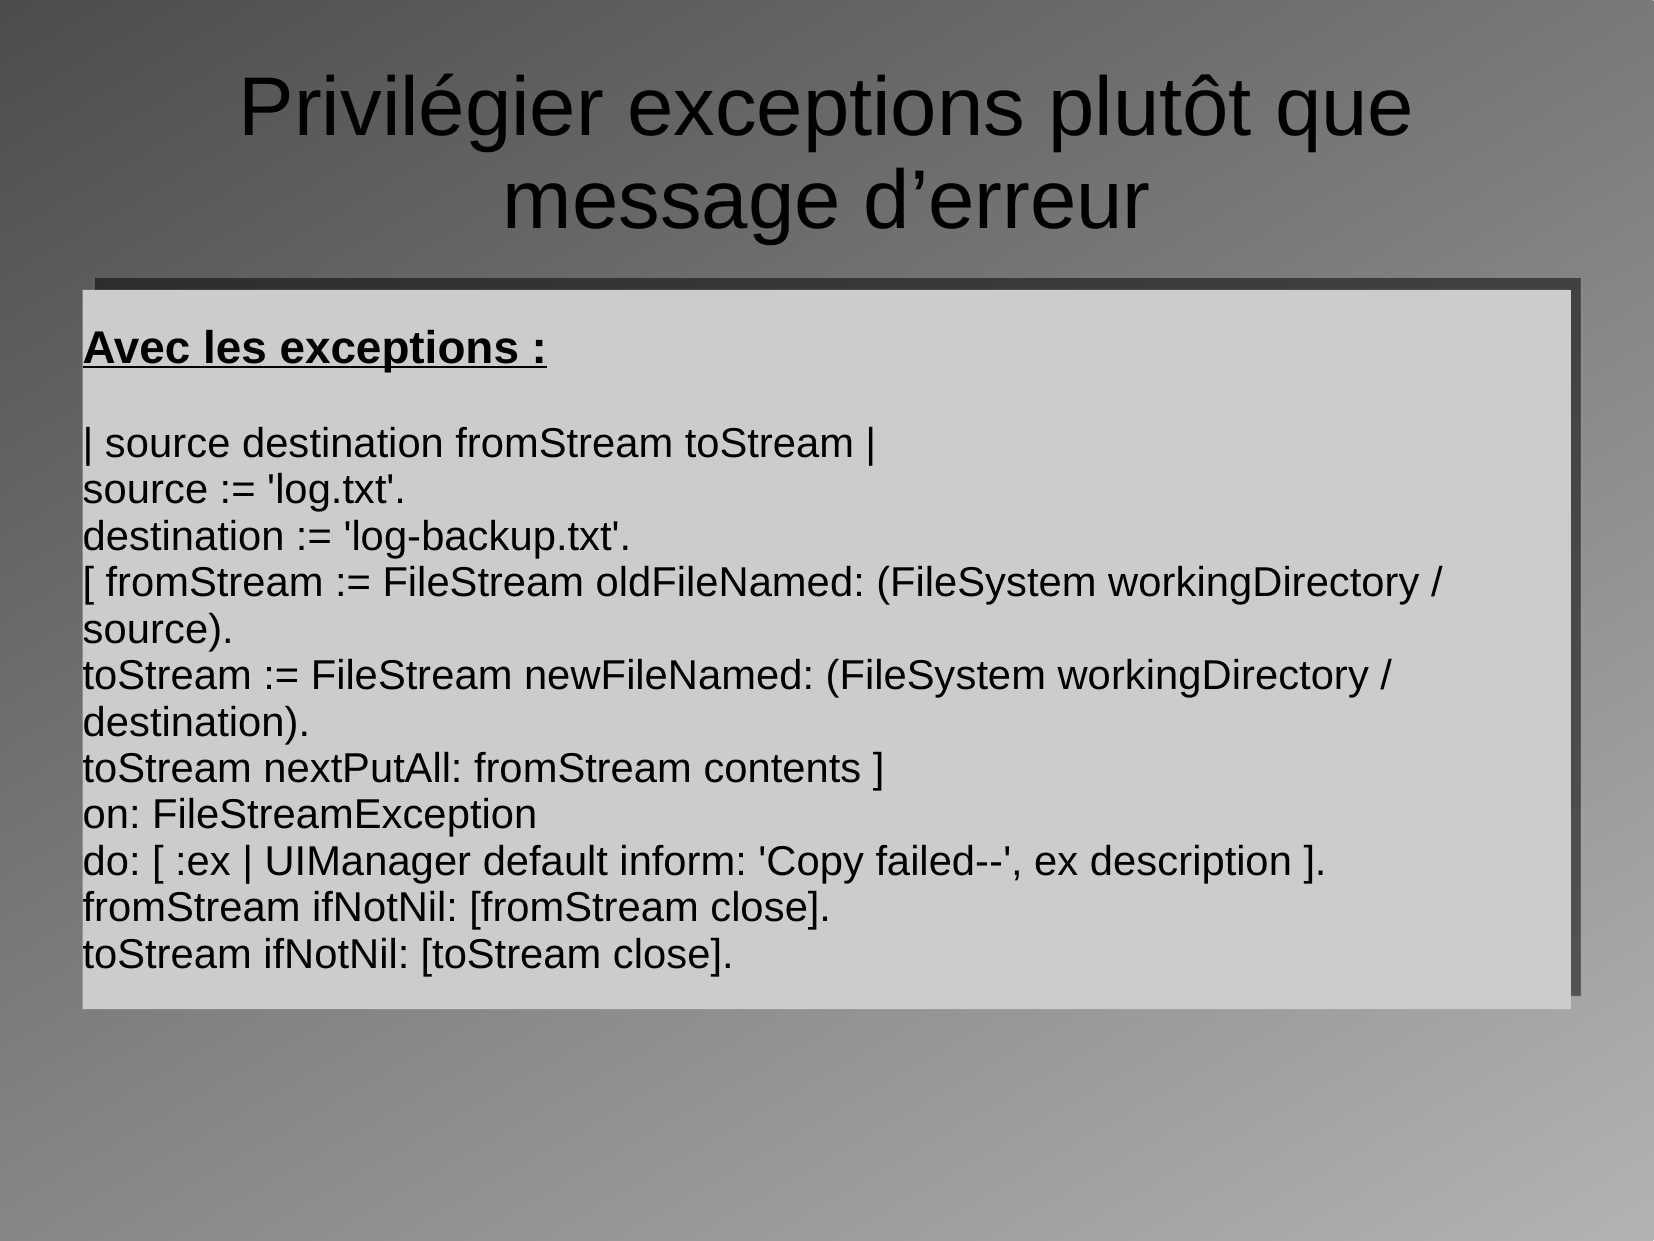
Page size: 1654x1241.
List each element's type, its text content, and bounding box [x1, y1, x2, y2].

subtitle Avec les exceptions : | source destination fromStream toStream | source := 'log.txt'. destination := 'log-backup.txt'. [ fromStream := FileStream oldFileNamed: (FileSystem workingDirectory / source). toStream := FileStream newFileNamed: (FileSystem workingDirectory / destination). toStream nextPutAll: fromStream contents ] on: FileStreamException do: [ :ex | UIManager default inform: 'Copy failed--', ex description ]. fromStream ifNotNil: [fromStream close]. toStream ifNotNil: [toStream close]. [82, 289, 1571, 1010]
title Privilégier exceptions plutôt que message d’erreur [82, 49, 1571, 257]
